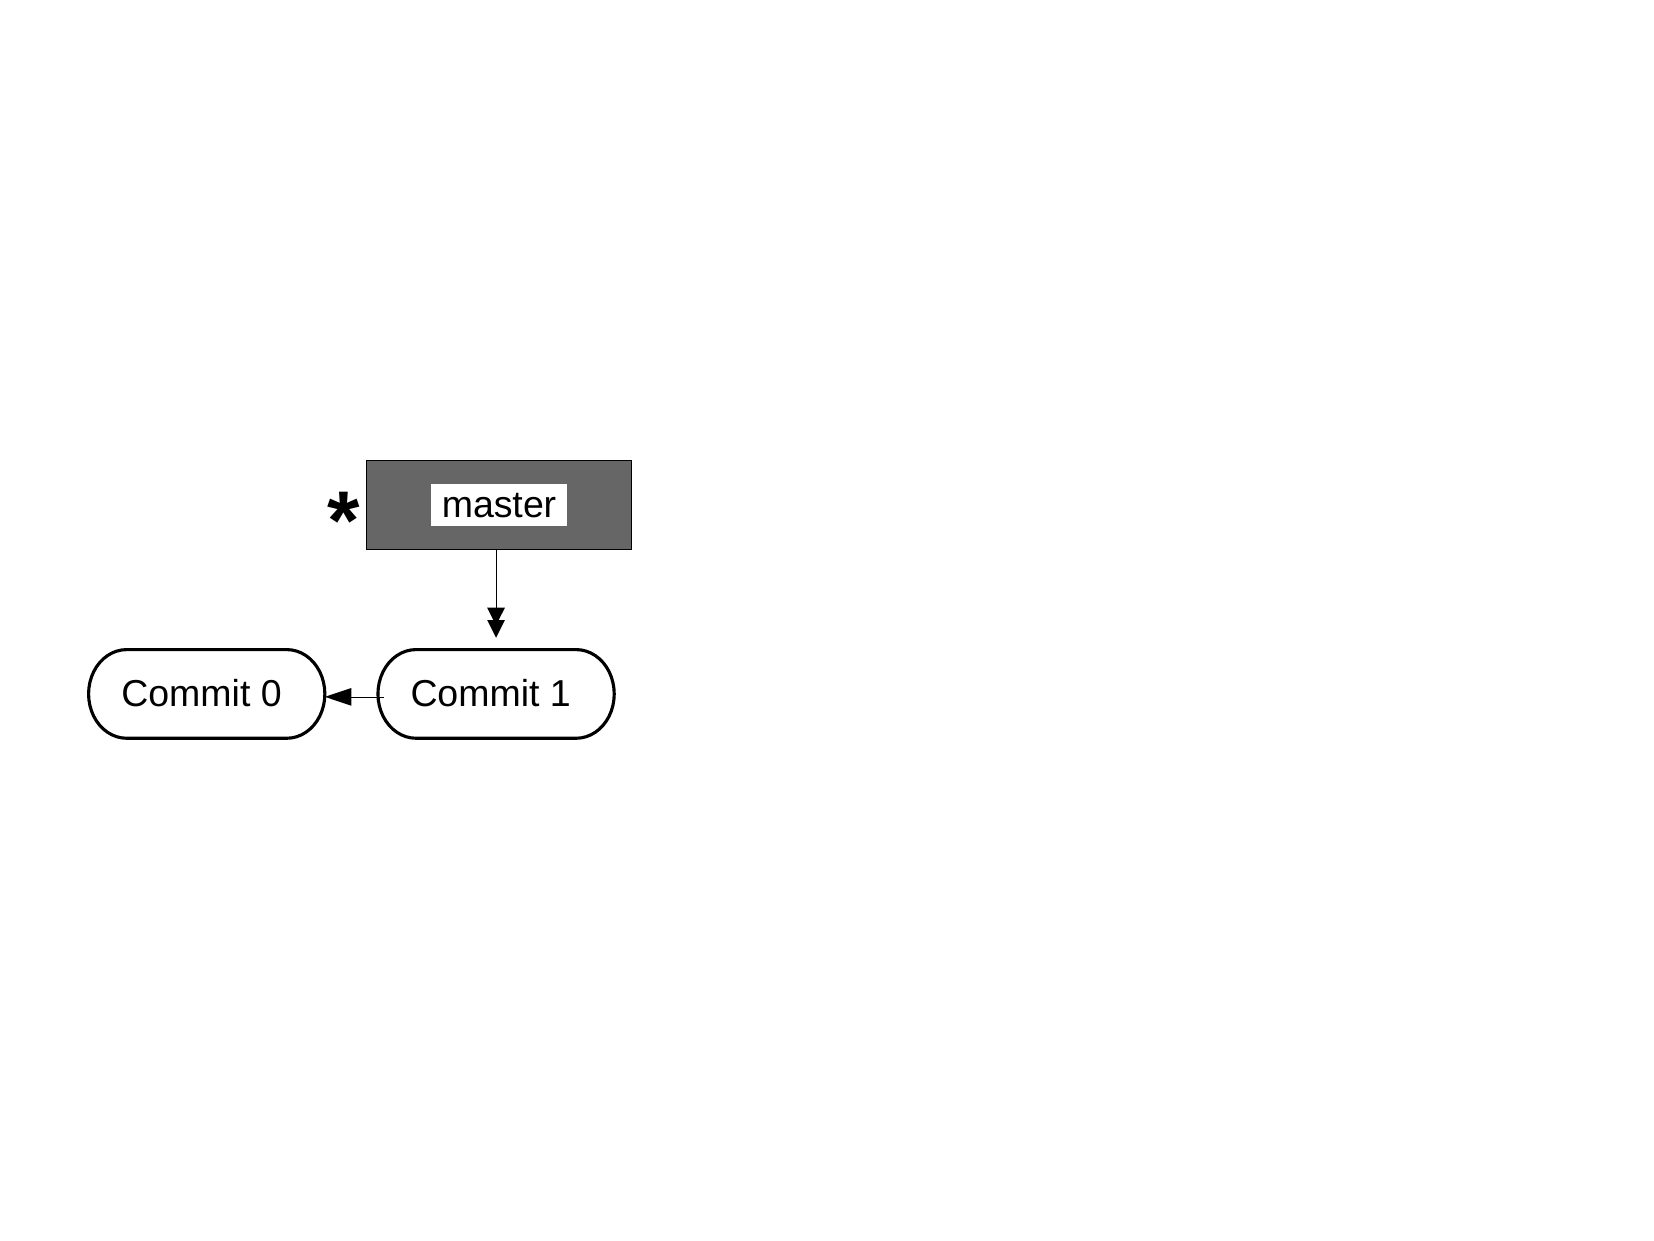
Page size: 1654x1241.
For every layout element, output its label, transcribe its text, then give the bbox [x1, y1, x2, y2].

text_box Commit 1 [377, 649, 615, 739]
text_box master [366, 460, 632, 550]
text_box Commit 0 [88, 649, 325, 739]
text_box * [312, 466, 373, 575]
